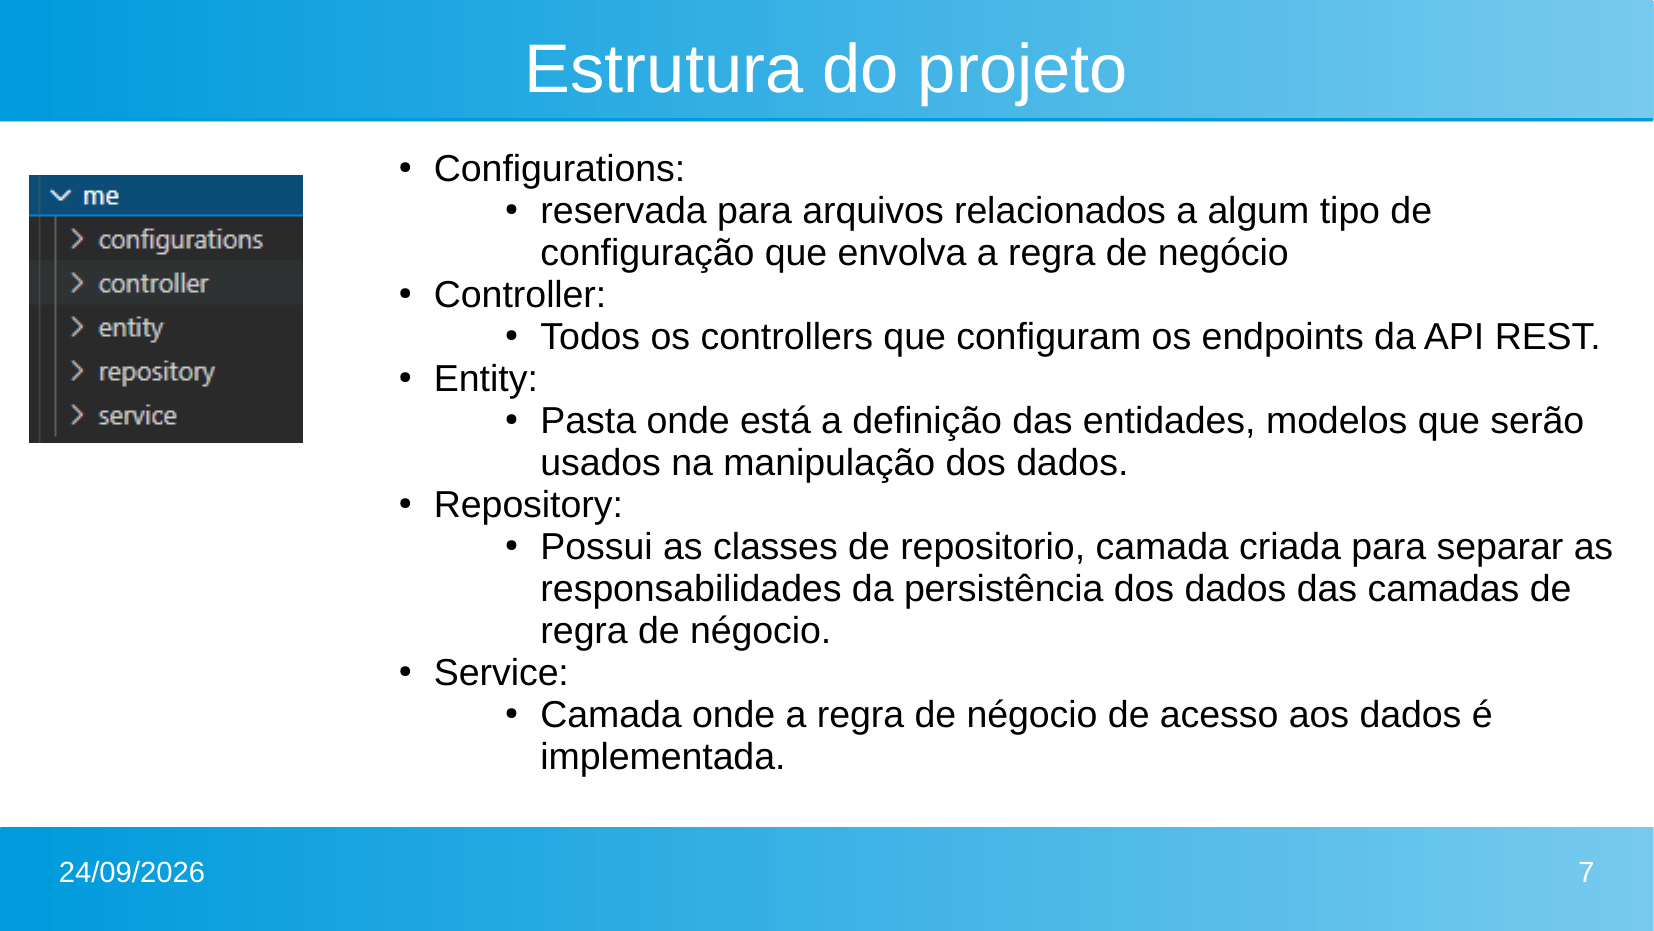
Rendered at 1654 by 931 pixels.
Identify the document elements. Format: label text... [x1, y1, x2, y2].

title Estrutura do projeto [59, 29, 1595, 108]
picture [29, 175, 303, 443]
text_box Configurations: reservada para arquivos relacionados a algum tipo de configuração que envolva a regra de negócio Controller: Todos os controllers que configuram os endpoints da API REST. Entity: Pasta onde está a definição das entidades, modelos que serão usados na manipulação dos dados. Repository: Possui as classes de repositorio, camada criada para separar as responsabilidades da persistência dos dados das camadas de regra de négocio. Service: Camada onde a regra de négocio de acesso aos dados é implementada. [383, 140, 1654, 827]
